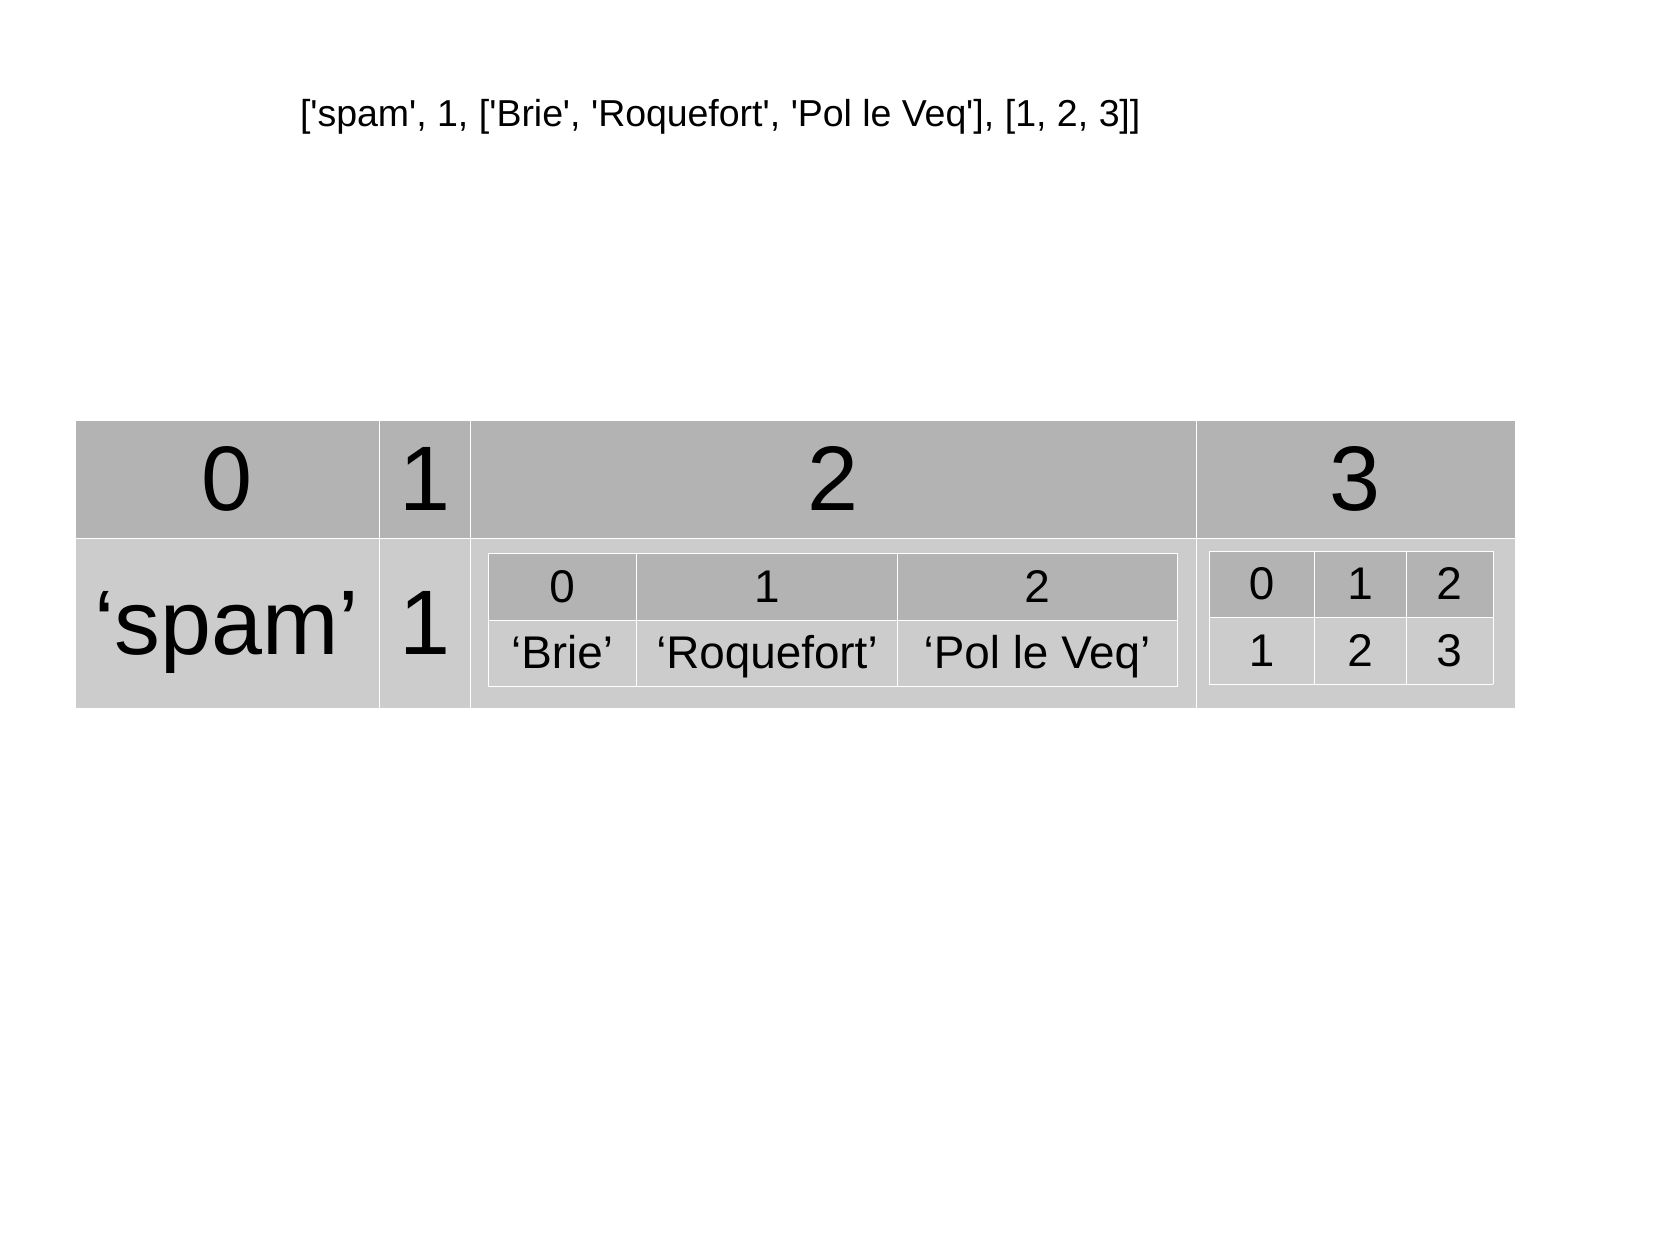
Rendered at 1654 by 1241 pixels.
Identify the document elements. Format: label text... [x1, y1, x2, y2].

table_header 2 [898, 554, 1177, 620]
table_cell 3 [1407, 618, 1493, 684]
table_cell ‘spam’ [76, 539, 379, 708]
table_header 0 [76, 421, 379, 538]
table_header 1 [1315, 552, 1406, 617]
table_cell [1197, 539, 1515, 708]
table_header 2 [471, 421, 1196, 538]
text_box ['spam', 1, ['Brie', 'Roquefort', 'Pol le Veq'], [1, 2, 3]] [300, 92, 1142, 136]
table_cell 1 [380, 539, 470, 708]
table_cell ‘Brie’ [489, 621, 636, 686]
table_cell ‘Roquefort’ [637, 621, 897, 686]
table_header 3 [1197, 421, 1515, 538]
table_header 1 [637, 554, 897, 620]
table_header 0 [1210, 552, 1314, 617]
table_cell 2 [1315, 618, 1406, 684]
table_header 1 [380, 421, 470, 538]
table_header 0 [489, 554, 636, 620]
table_cell 1 [1210, 618, 1314, 684]
table_cell ‘Pol le Veq’ [898, 621, 1177, 686]
table_cell [471, 539, 1196, 708]
table_header 2 [1407, 552, 1493, 617]
